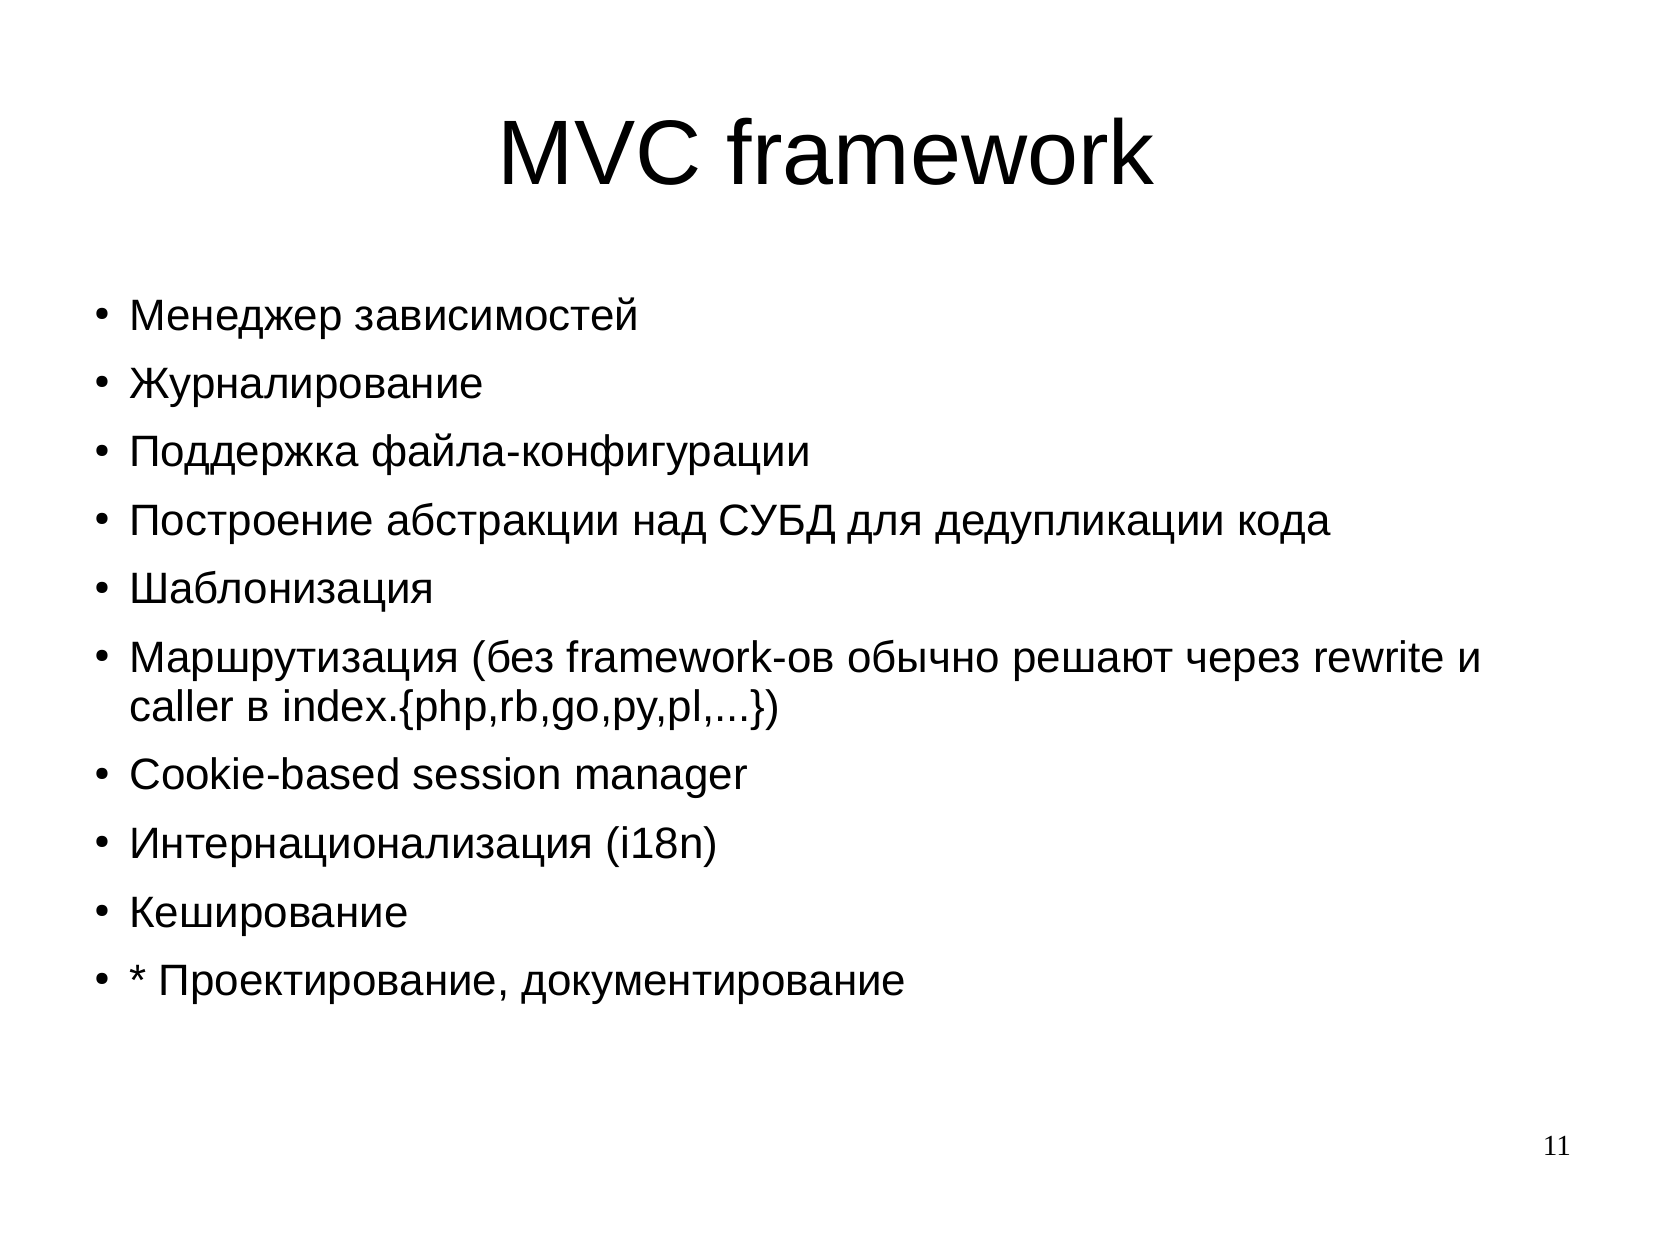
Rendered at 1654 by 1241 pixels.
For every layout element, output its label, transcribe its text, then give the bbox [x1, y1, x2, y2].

title MVC framework [82, 49, 1571, 257]
list Менеджер зависимостей Журналирование Поддержка файла-конфигурации Построение абстракции над СУБД для дедупликации кода Шаблонизация Маршрутизация (без framework-ов обычно решают через rewrite и caller в index.{php,rb,go,py,pl,...}) Cookie-based session manager Интернационализация (i18n) Кеширование * Проектирование, документирование [82, 290, 1571, 1006]
